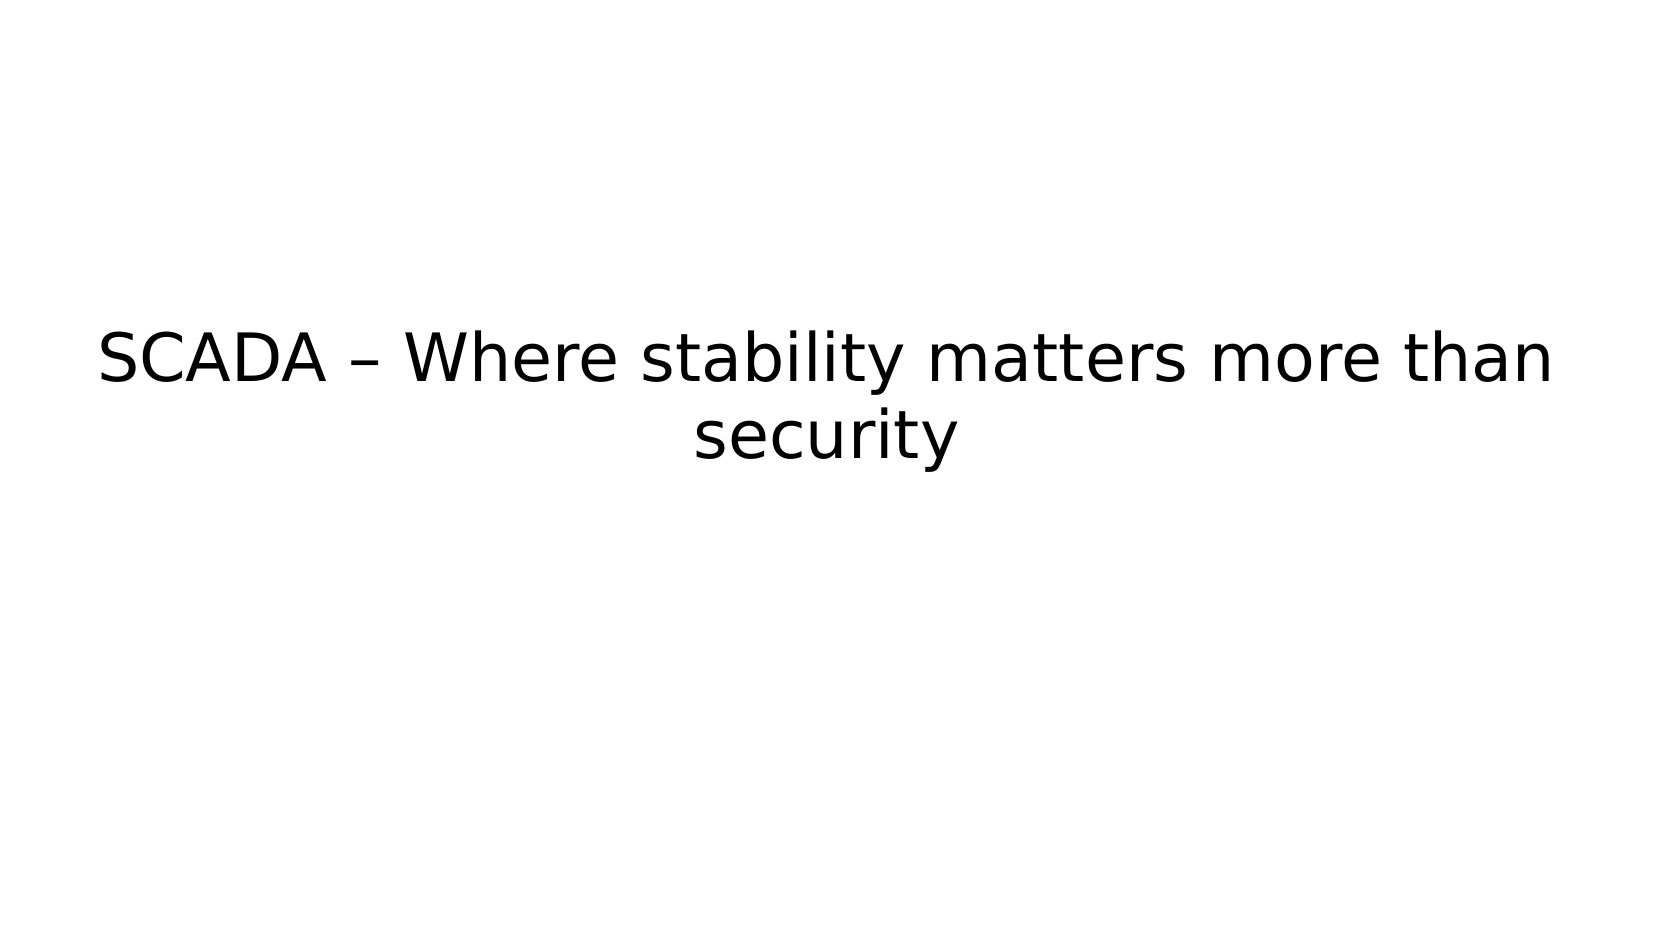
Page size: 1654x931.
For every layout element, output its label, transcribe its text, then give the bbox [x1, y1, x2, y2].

subtitle SCADA – Where stability matters more than security [82, 37, 1571, 757]
